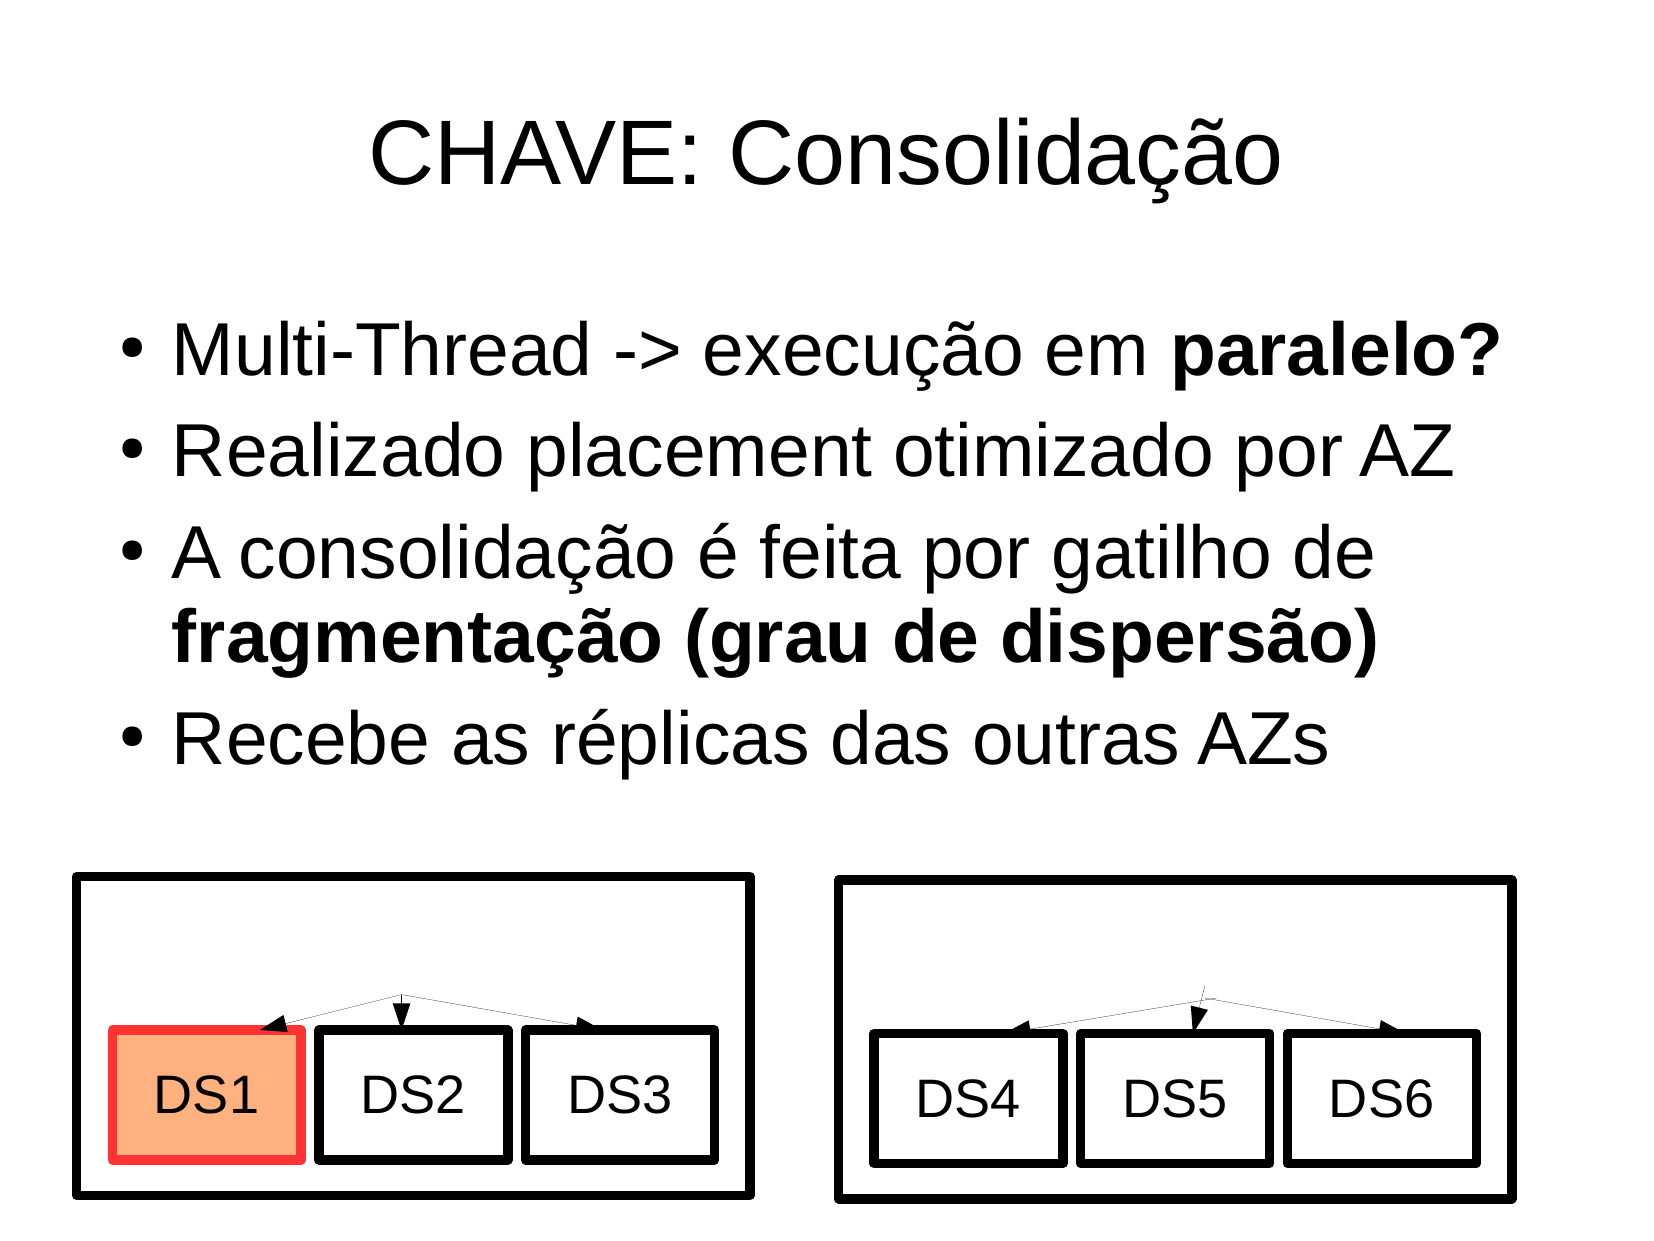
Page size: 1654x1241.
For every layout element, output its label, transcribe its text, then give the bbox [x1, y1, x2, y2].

text_box Multi-Thread -> execução em paralelo? Realizado placement otimizado por AZ A consolidação é feita por gatilho de fragmentação (grau de dispersão) Recebe as réplicas das outras AZs [101, 307, 1571, 863]
text_box DS5 [1080, 1033, 1270, 1164]
text_box [76, 876, 751, 1196]
text_box DS1 [112, 1029, 302, 1160]
text_box DS6 [1287, 1033, 1477, 1164]
text_box DS2 [318, 1029, 508, 1160]
text_box DS4 [874, 1033, 1063, 1164]
text_box [838, 879, 1512, 1199]
text_box DS3 [525, 1029, 715, 1160]
title CHAVE: Consolidação [82, 49, 1571, 257]
